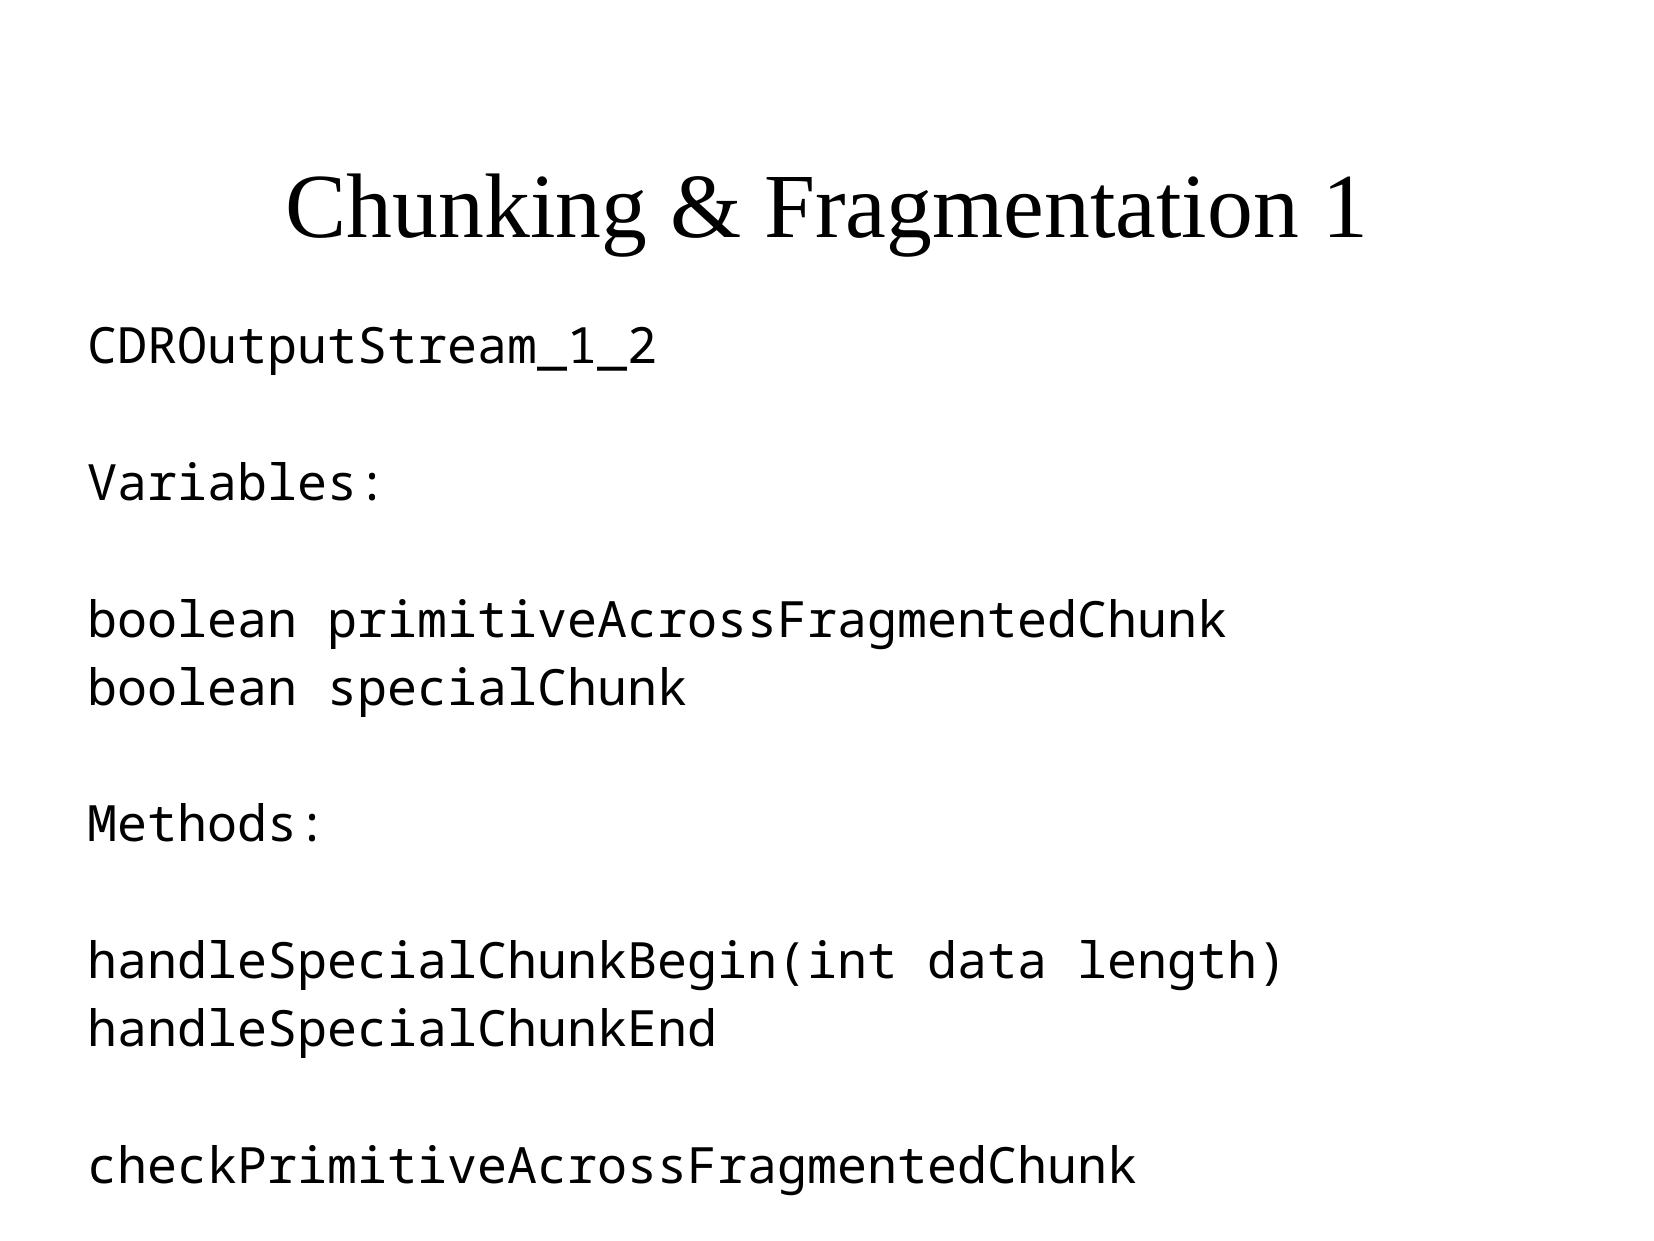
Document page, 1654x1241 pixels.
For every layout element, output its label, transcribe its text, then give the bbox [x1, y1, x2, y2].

text_box CDROutputStream_1_2 Variables: boolean primitiveAcrossFragmentedChunk boolean specialChunk Methods: handleSpecialChunkBegin(int data length) handleSpecialChunkEnd checkPrimitiveAcrossFragmentedChunk [87, 310, 1569, 1132]
title Chunking & Fragmentation 1 [121, 102, 1534, 310]
